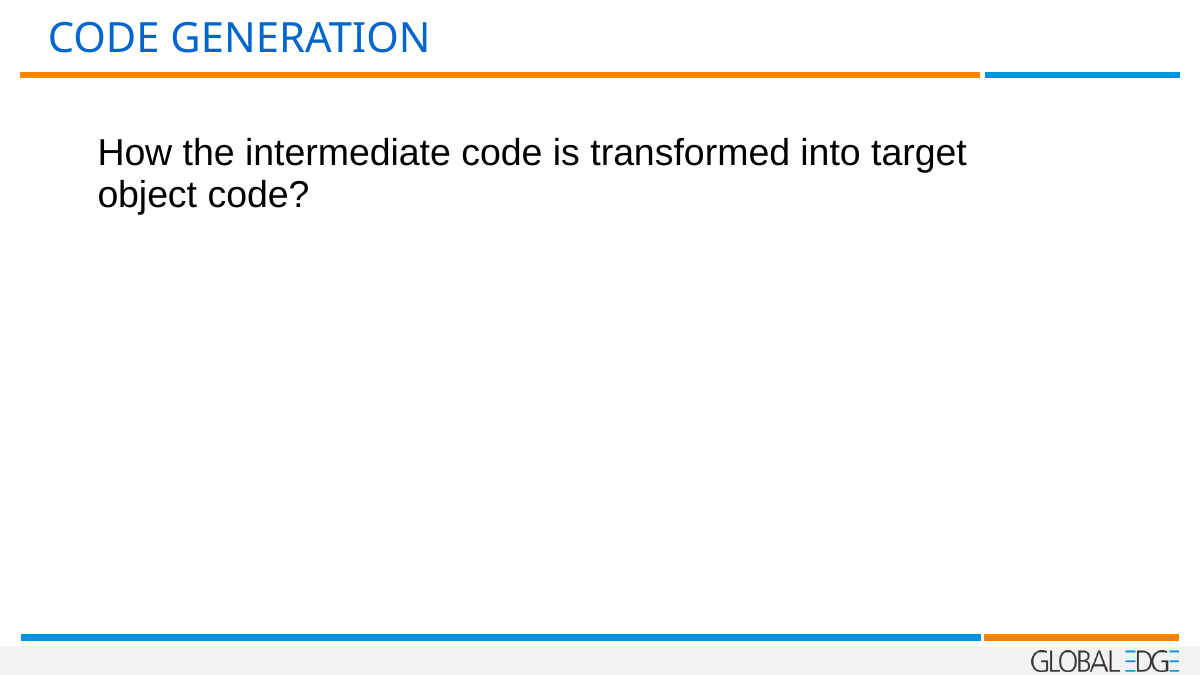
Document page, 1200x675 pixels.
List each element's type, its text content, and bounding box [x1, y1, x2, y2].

title CODE GENERATION [12, 9, 1088, 63]
text_box How the intermediate code is transformed into target object code? [82, 124, 1063, 223]
picture [1031, 650, 1179, 672]
